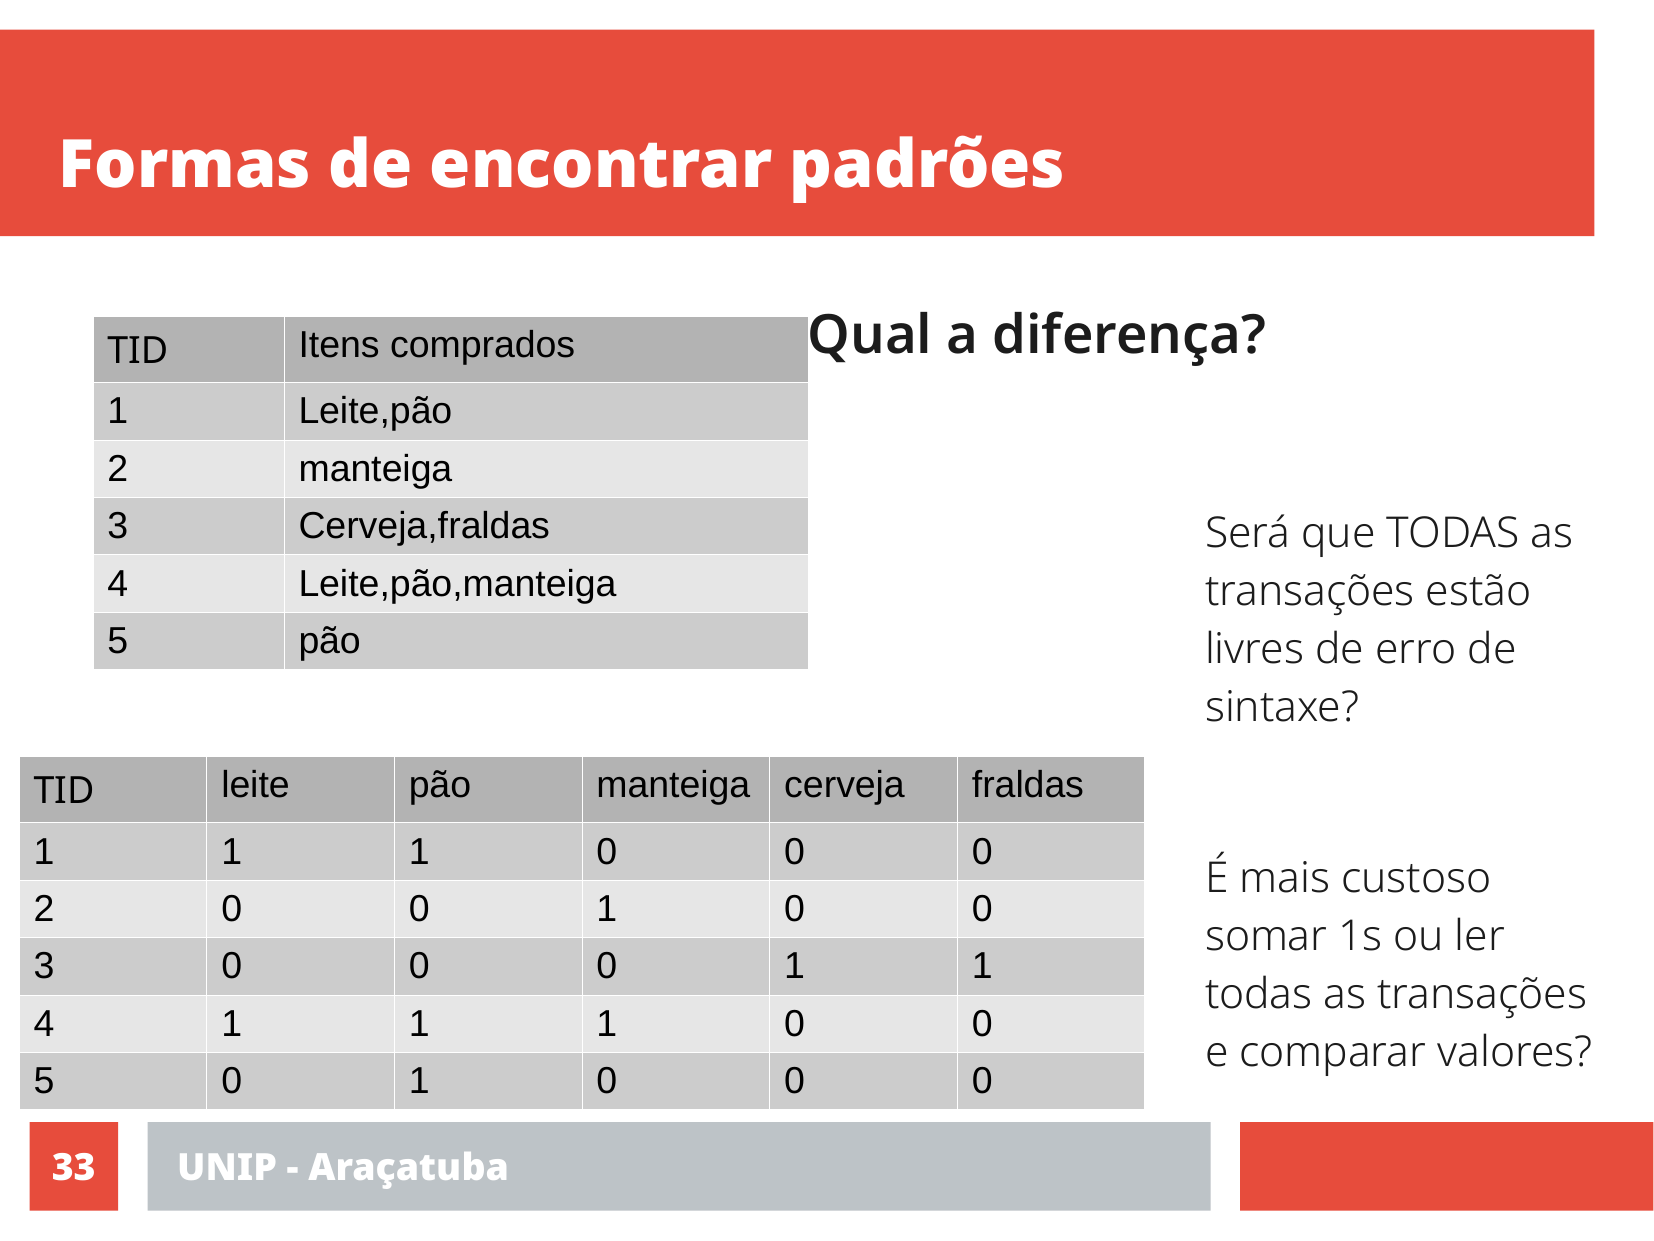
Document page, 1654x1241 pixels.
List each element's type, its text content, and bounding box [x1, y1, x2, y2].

title Formas de encontrar padrões [59, 59, 1595, 207]
table_cell 3 [20, 938, 206, 995]
table_header pão [395, 757, 582, 822]
table_cell 0 [207, 881, 394, 937]
table_cell 2 [20, 881, 206, 937]
table_cell 5 [20, 1053, 206, 1109]
table_cell 0 [395, 938, 582, 995]
table_header TID [94, 317, 284, 382]
table_cell 0 [958, 823, 1144, 880]
table_cell 4 [20, 996, 206, 1052]
table_cell 0 [770, 996, 957, 1052]
table_cell 0 [958, 996, 1144, 1052]
table_cell Leite,pão,manteiga [285, 555, 808, 612]
table_cell Cerveja,fraldas [285, 498, 808, 554]
table_cell 1 [958, 938, 1144, 995]
table_cell 1 [395, 996, 582, 1052]
table_cell 1 [395, 1053, 582, 1109]
table_header fraldas [958, 757, 1144, 822]
table_cell 1 [583, 881, 769, 937]
table_header leite [207, 757, 394, 822]
table_header cerveja [770, 757, 957, 822]
table_cell 1 [207, 823, 394, 880]
table_cell manteiga [285, 441, 808, 497]
table_cell 0 [770, 881, 957, 937]
table_cell 1 [207, 996, 394, 1052]
table_cell 4 [94, 555, 284, 612]
table_header manteiga [583, 757, 769, 822]
list Qual a diferença? [807, 295, 1565, 666]
table_cell 0 [583, 823, 769, 880]
table_cell 1 [94, 383, 284, 440]
table_cell 0 [770, 823, 957, 880]
table_cell 1 [770, 938, 957, 995]
table_cell 5 [94, 613, 284, 669]
table_cell 0 [583, 1053, 769, 1109]
table_cell 1 [583, 996, 769, 1052]
table_header TID [20, 757, 206, 822]
table_cell 1 [20, 823, 206, 880]
table_cell 0 [207, 938, 394, 995]
table_cell 3 [94, 498, 284, 554]
table_header Itens comprados [285, 317, 808, 382]
table_cell 0 [770, 1053, 957, 1109]
table_cell 2 [94, 441, 284, 497]
table_cell 0 [395, 881, 582, 937]
table_cell pão [285, 613, 808, 669]
table_cell Leite,pão [285, 383, 808, 440]
table_cell 1 [395, 823, 582, 880]
table_cell 0 [958, 881, 1144, 937]
table_cell 0 [583, 938, 769, 995]
list Será que TODAS as transações estão livres de erro de sintaxe? É mais custoso somar 1s ou ler todas as transações e comparar valores? [1161, 411, 1601, 1127]
table_cell 0 [207, 1053, 394, 1109]
table_cell 0 [958, 1053, 1144, 1109]
